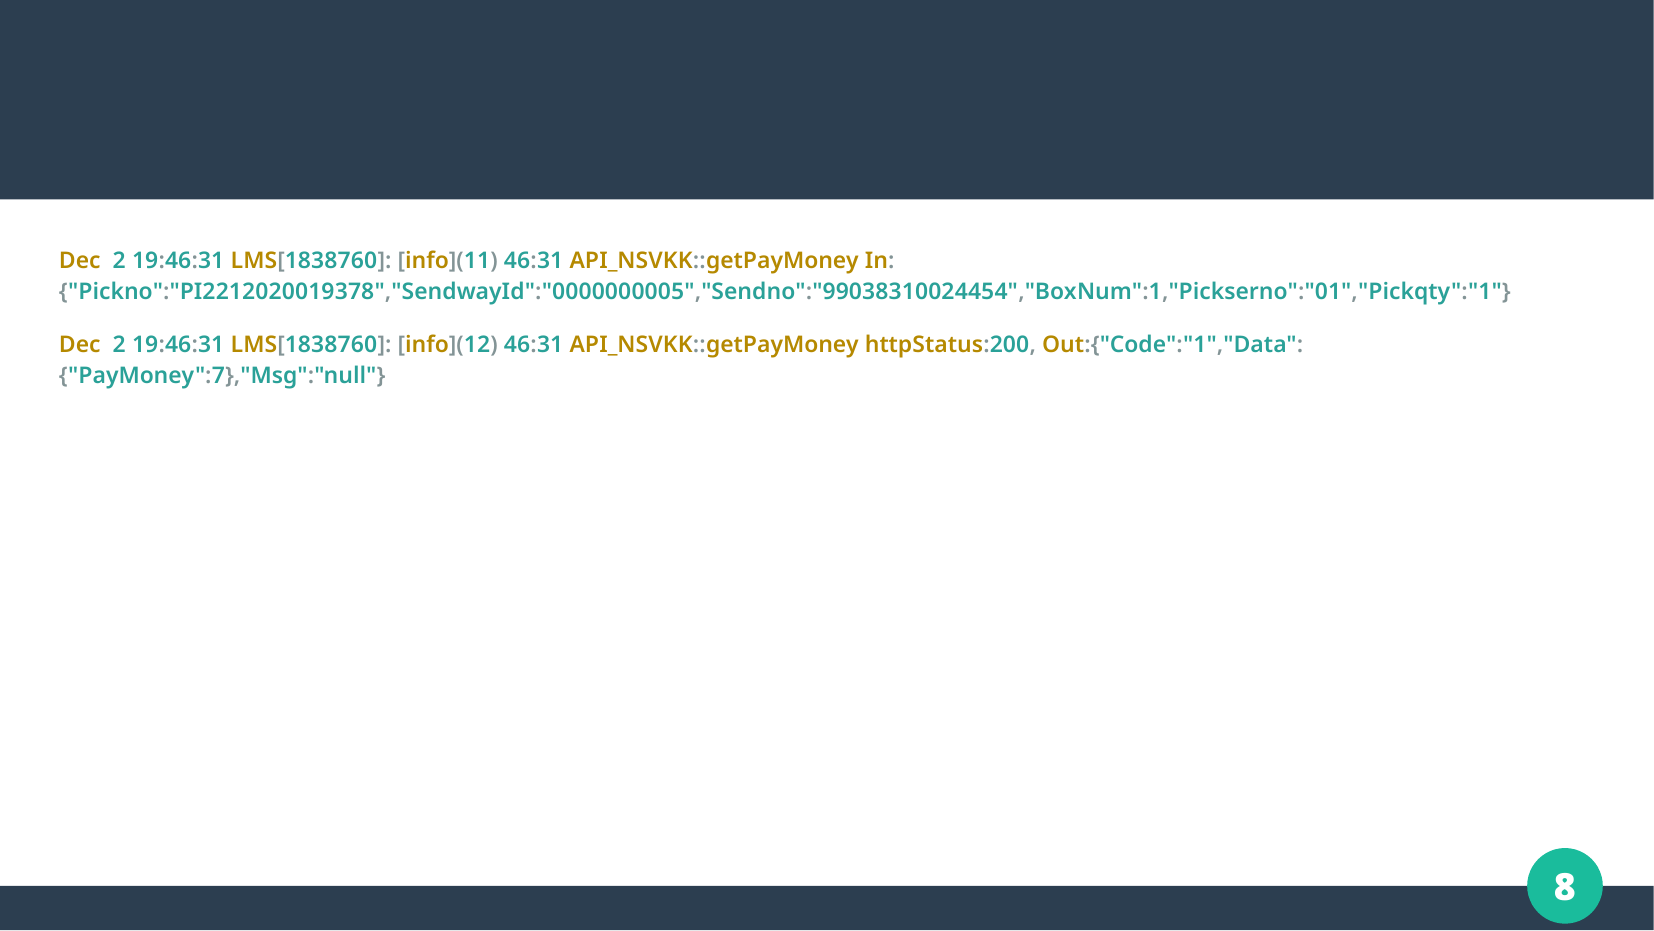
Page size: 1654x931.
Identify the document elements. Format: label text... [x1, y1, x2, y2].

list Dec 2 19:46:31 LMS[1838760]: [info](11) 46:31 API_NSVKK::getPayMoney In:{"Pickno":"PI2212020019378","SendwayId":"0000000005","Sendno":"99038310024454","BoxNum":1,"Pickserno":"01","Pickqty":"1"} Dec 2 19:46:31 LMS[1838760]: [info](12) 46:31 API_NSVKK::getPayMoney httpStatus:200, Out:{"Code":"1","Data":{"PayMoney":7},"Msg":"null"} [59, 243, 1595, 864]
